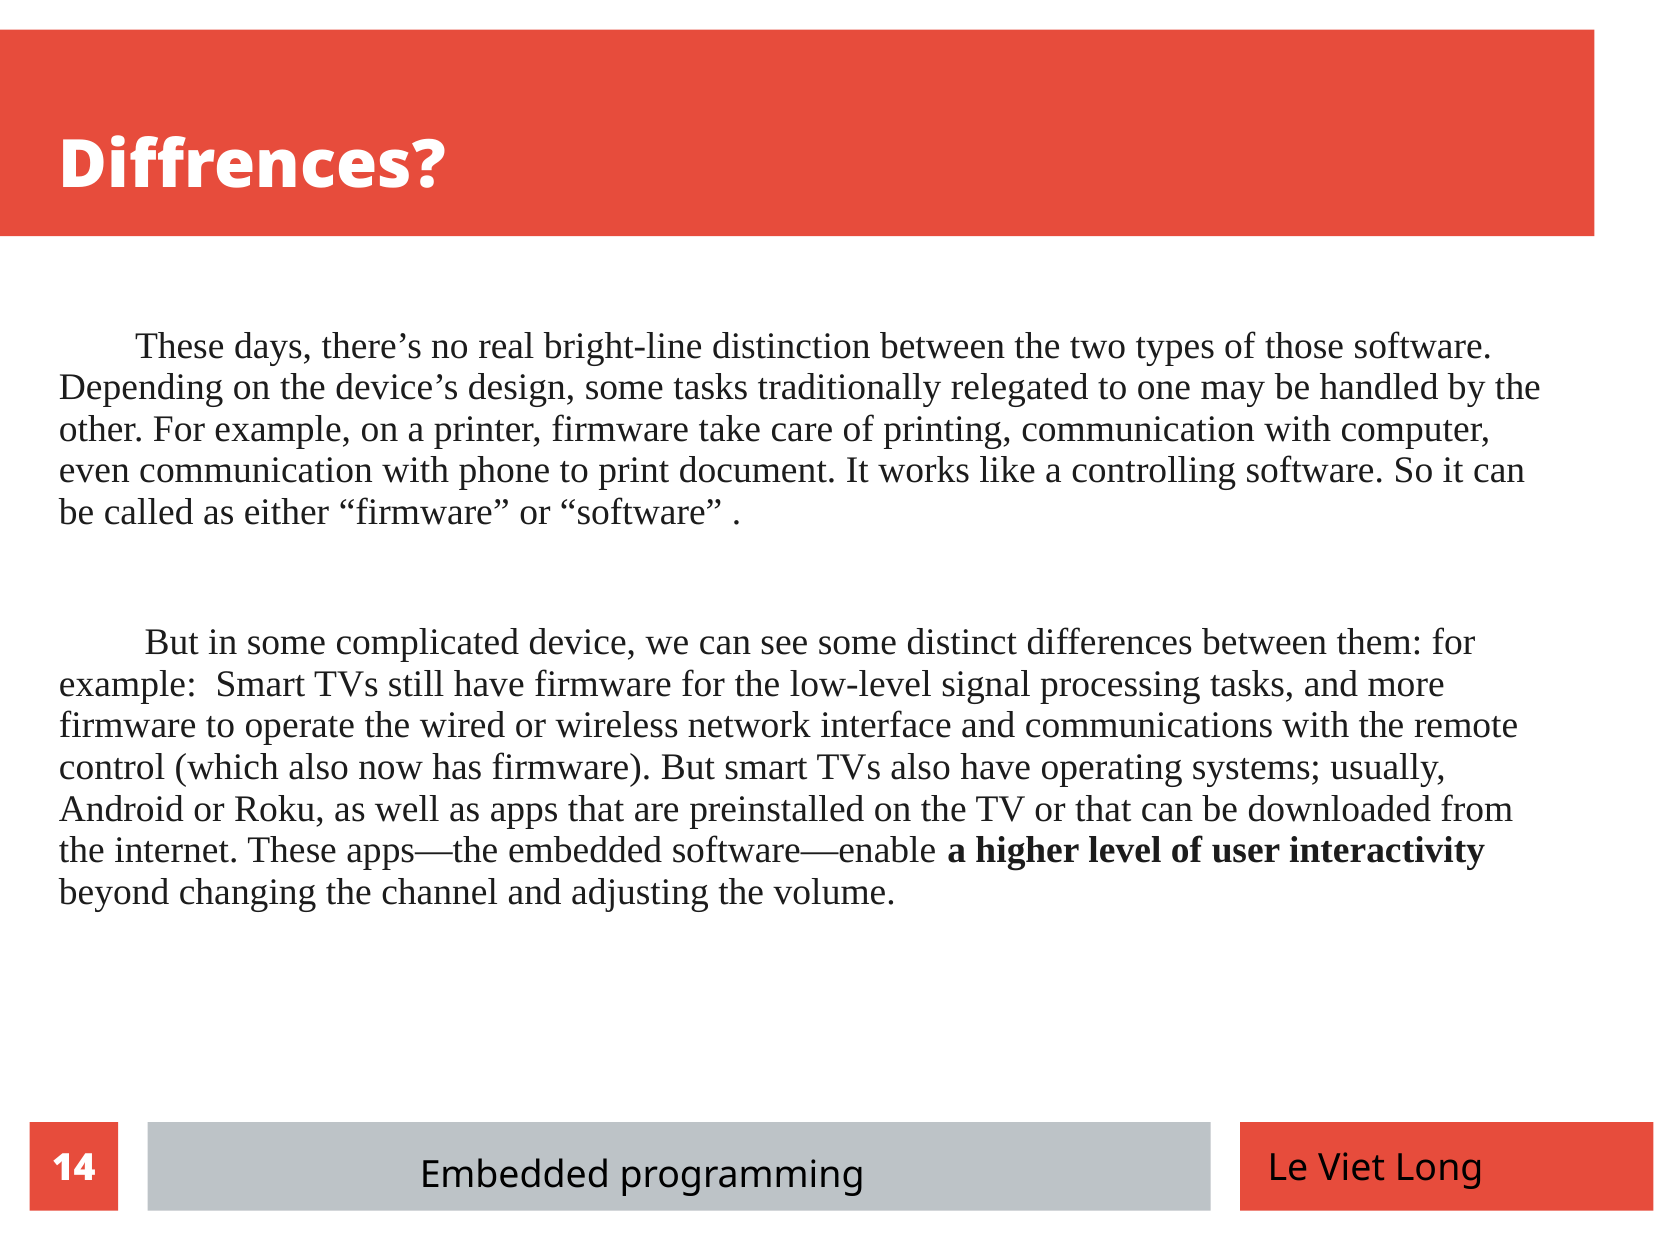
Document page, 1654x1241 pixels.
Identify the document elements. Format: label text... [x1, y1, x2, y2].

title Diffrences? [59, 59, 1595, 207]
text_box Le Viet Long [1252, 1132, 1538, 1192]
list These days, there’s no real bright-line distinction between the two types of those software. Depending on the device’s design, some tasks traditionally relegated to one may be handled by the other. For example, on a printer, firmware take care of printing, communication with computer, even communication with phone to print document. It works like a controlling software. So it can be called as either “firmware” or “software” . But in some complicated device, we can see some distinct differences between them: for example: Smart TVs still have firmware for the low-level signal processing tasks, and more firmware to operate the wired or wireless network interface and communications with the remote control (which also now has firmware). But smart TVs also have operating systems; usually, Android or Roku, as well as apps that are preinstalled on the TV or that can be downloaded from the internet. These apps—the embedded software—enable a higher level of user interactivity beyond changing the channel and adjusting the volume. [59, 324, 1565, 1093]
text_box Embedded programming [405, 1140, 1021, 1199]
